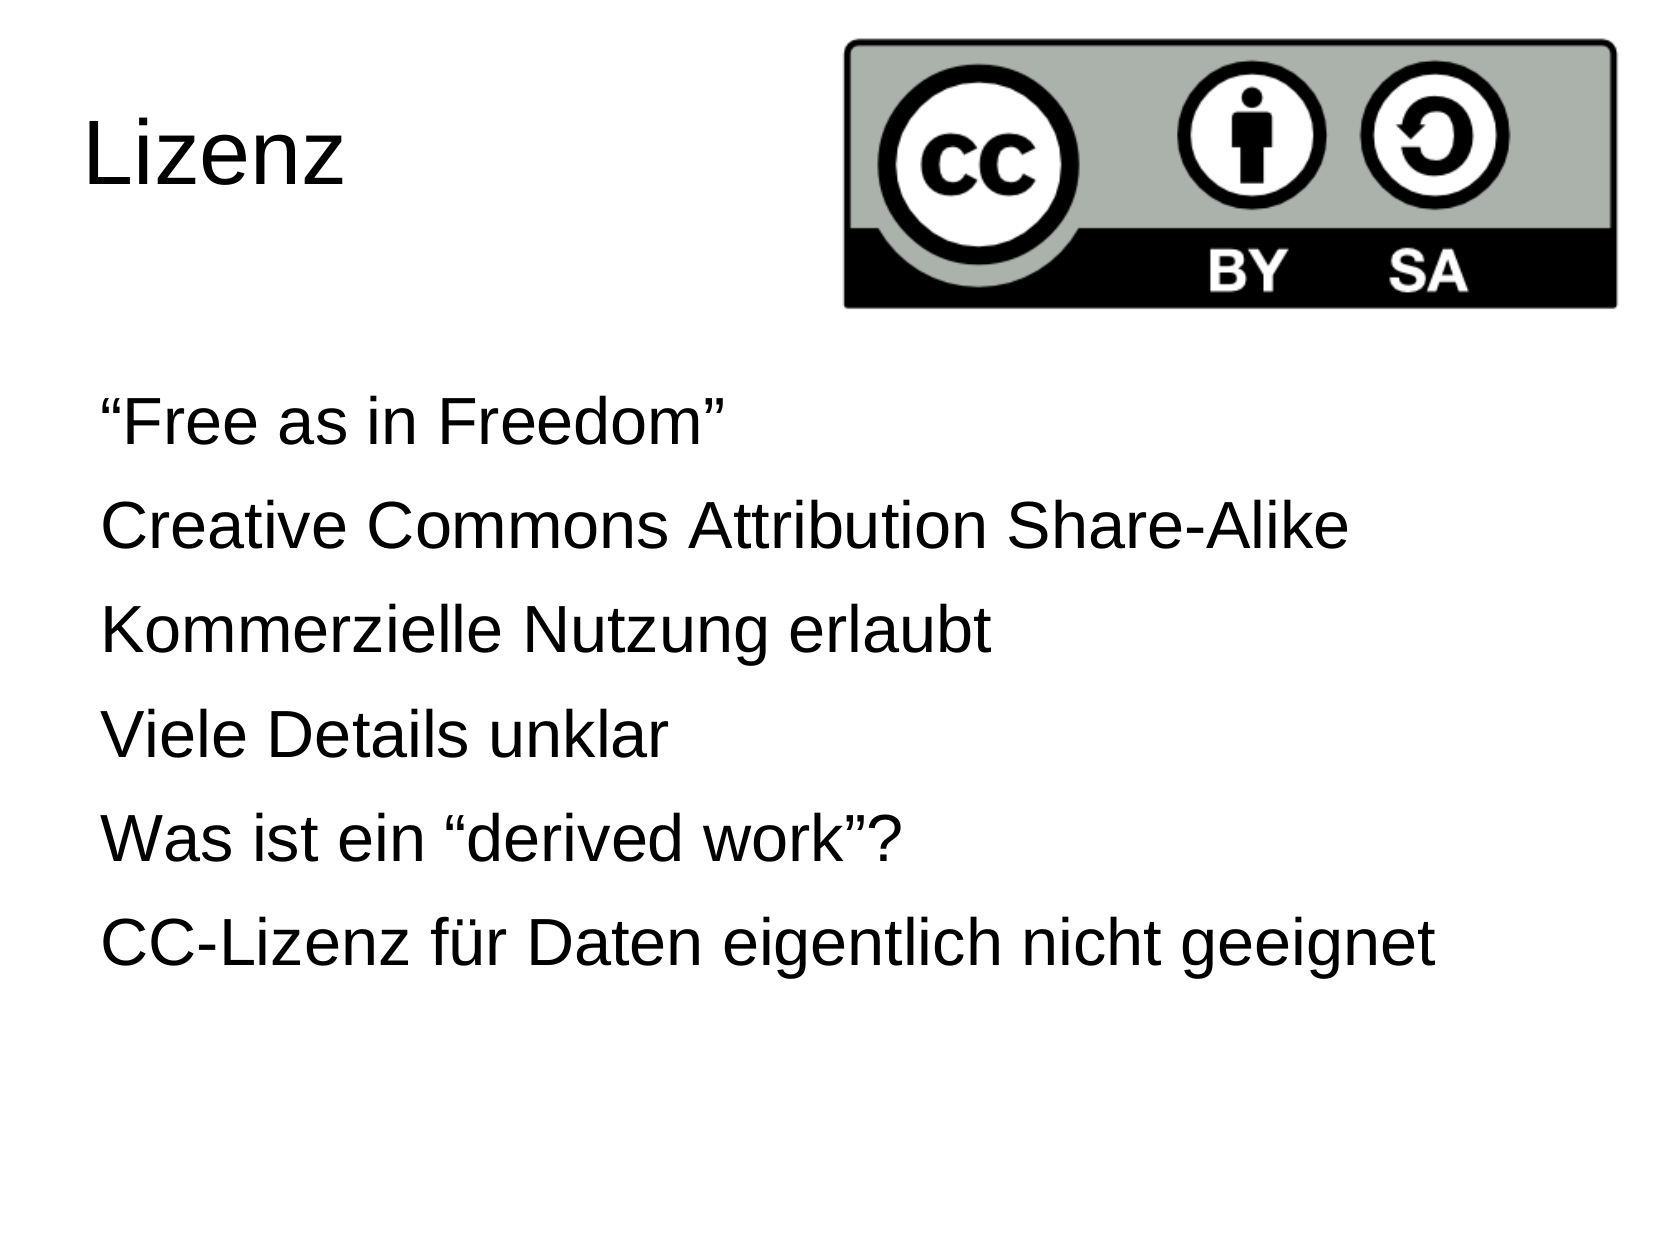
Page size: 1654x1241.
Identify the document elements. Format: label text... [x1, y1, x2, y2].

title Lizenz [82, 49, 833, 257]
picture [833, 29, 1625, 319]
list “Free as in Freedom” Creative Commons Attribution Share-Alike Kommerzielle Nutzung erlaubt Viele Details unklar Was ist ein “derived work”? CC-Lizenz für Daten eigentlich nicht geeignet [82, 383, 1571, 1152]
